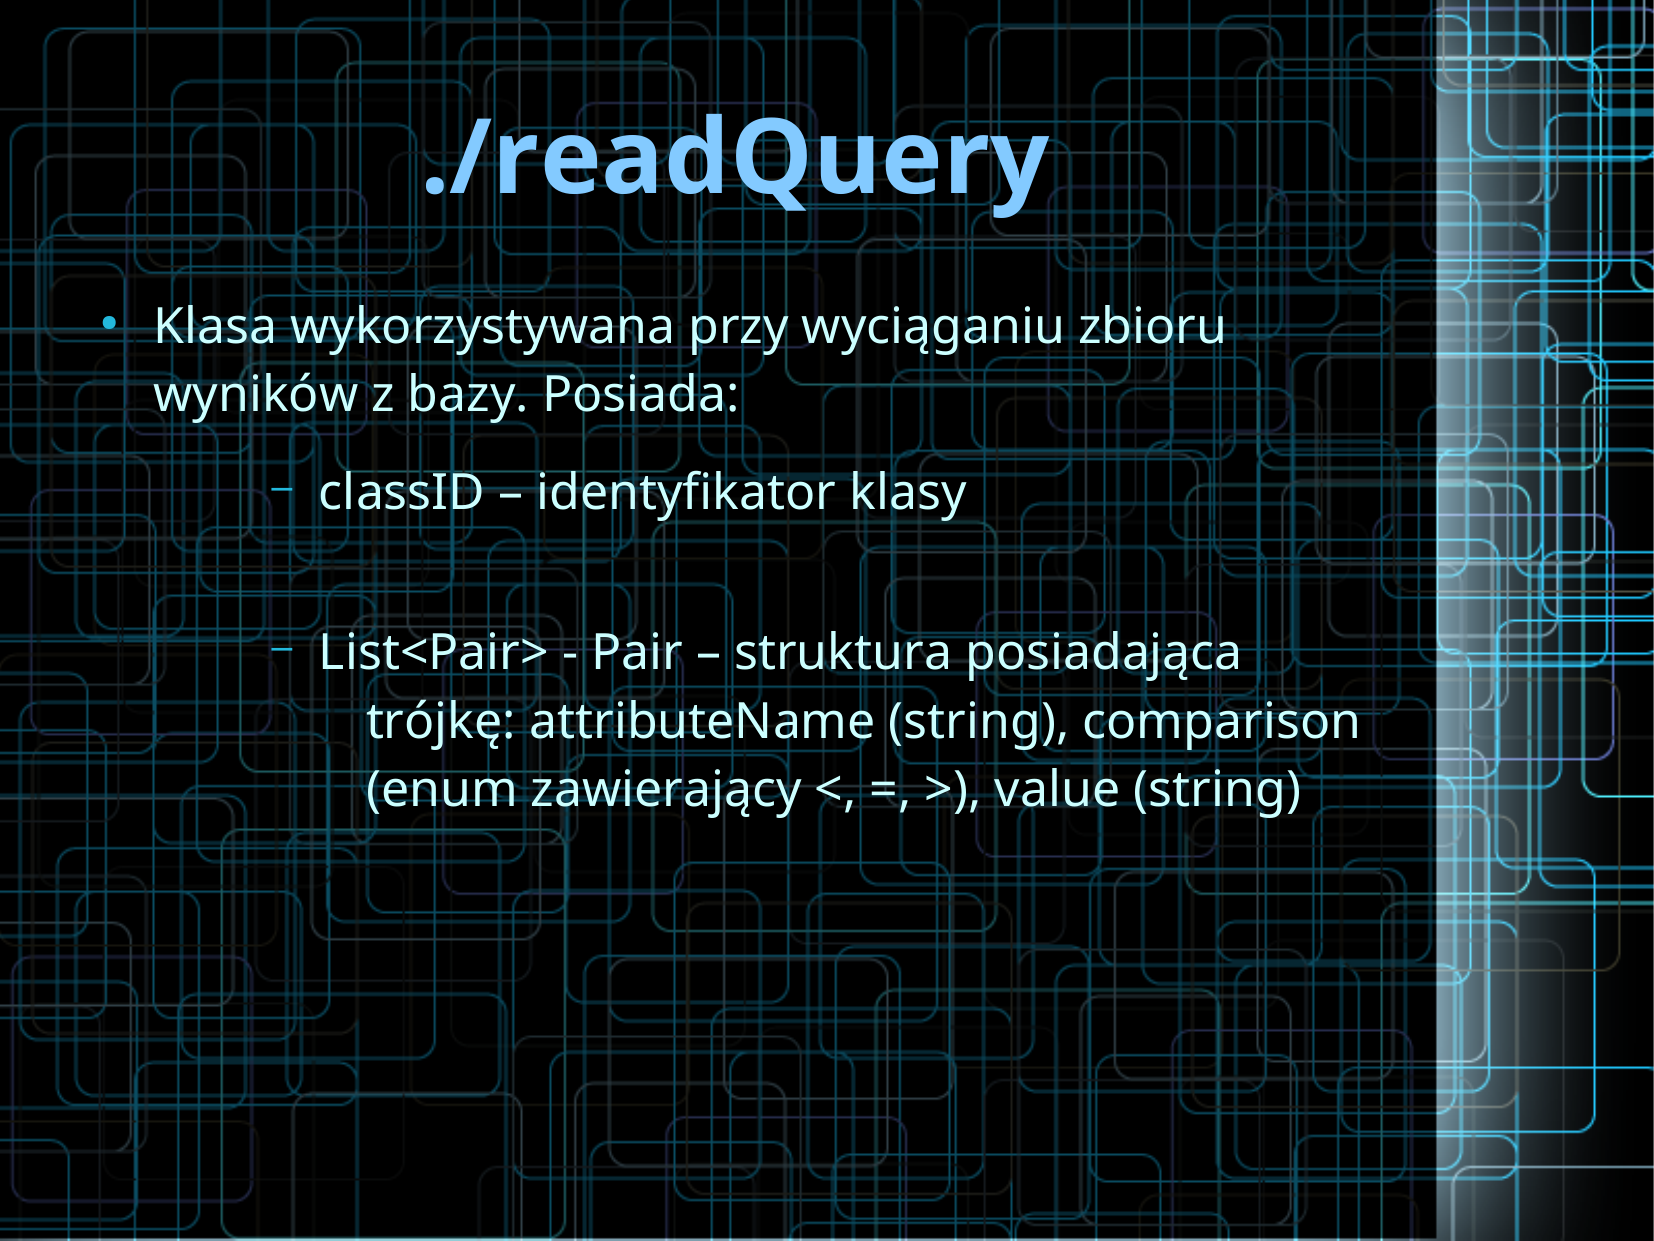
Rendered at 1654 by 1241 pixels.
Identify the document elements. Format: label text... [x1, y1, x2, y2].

picture [0, 0, 1654, 1241]
list Klasa wykorzystywana przy wyciąganiu zbioru wyników z bazy. Posiada: classID – identyfikator klasy List<Pair> - Pair – struktura posiadająca trójkę: attributeName (string), comparison (enum zawierający <, =, >), value (string) [82, 290, 1388, 1109]
title ./readQuery [82, 49, 1388, 257]
